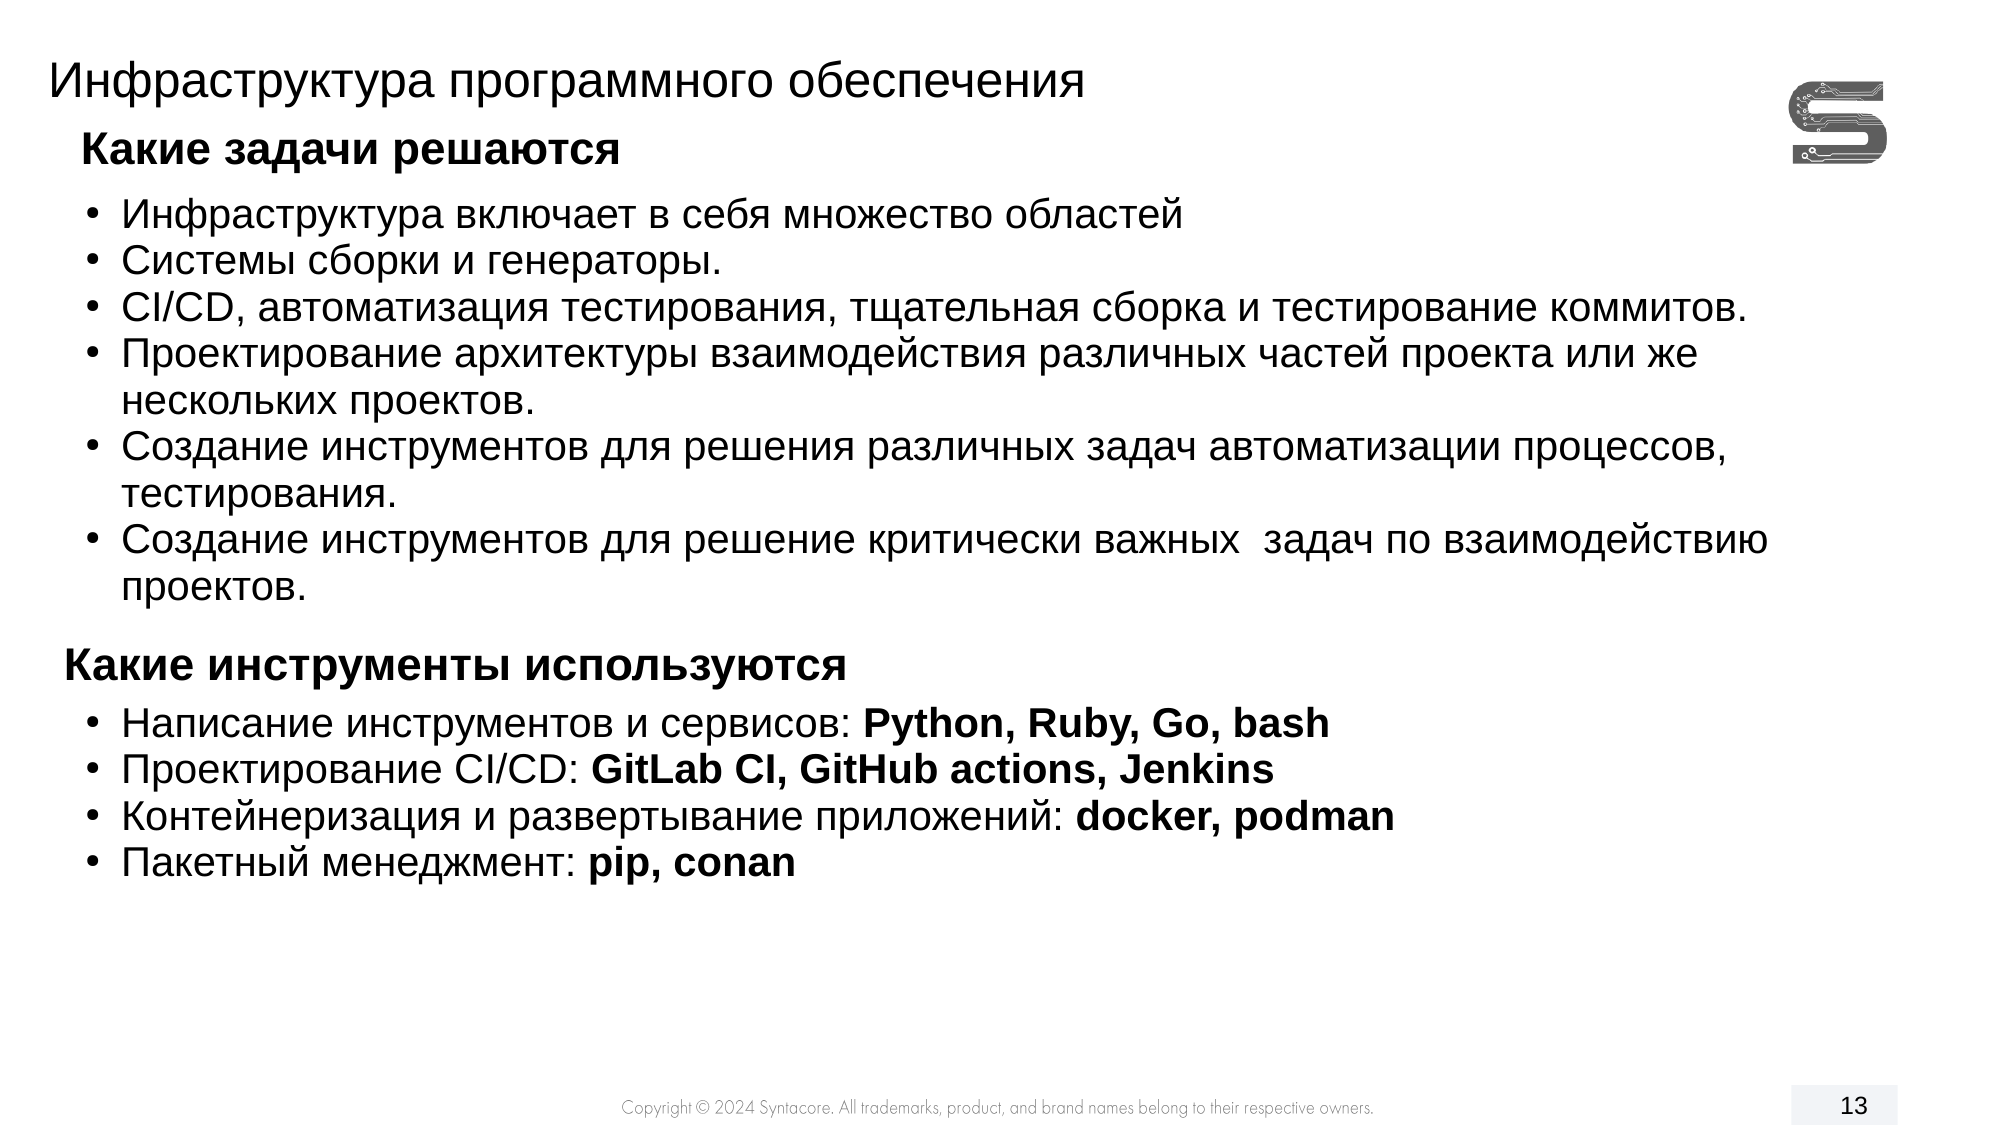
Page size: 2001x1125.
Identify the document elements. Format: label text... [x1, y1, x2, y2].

text_box Инфраструктура программного обеспечения [8, 45, 1126, 116]
text_box Инфраструктура включает в себя множество областей Системы сборки и генераторы. CI/CD, автоматизация тестирования, тщательная сборка и тестирование коммитов. Проектирование архитектуры взаимодействия различных частей проекта или же нескольких проектов. Создание инструментов для решения различных задач автоматизации процессов, тестирования. Создание инструментов для решение критически важных задач по взаимодействию проектов. [70, 183, 1921, 632]
text_box Написание инструментов и сервисов: Python, Ruby, Go, bash Проектирование CI/CD: GitLab CI, GitHub actions, Jenkins Контейнеризация и развертывание приложений: docker, podman Пакетный менеджмент: pip, conan [70, 692, 1921, 958]
text_box Какие инструменты используются [23, 631, 889, 759]
text_box Какие задачи решаются [21, 115, 681, 243]
picture [1788, 81, 1887, 164]
text_box <number> [1825, 1084, 1969, 1125]
picture [621, 1094, 1381, 1119]
